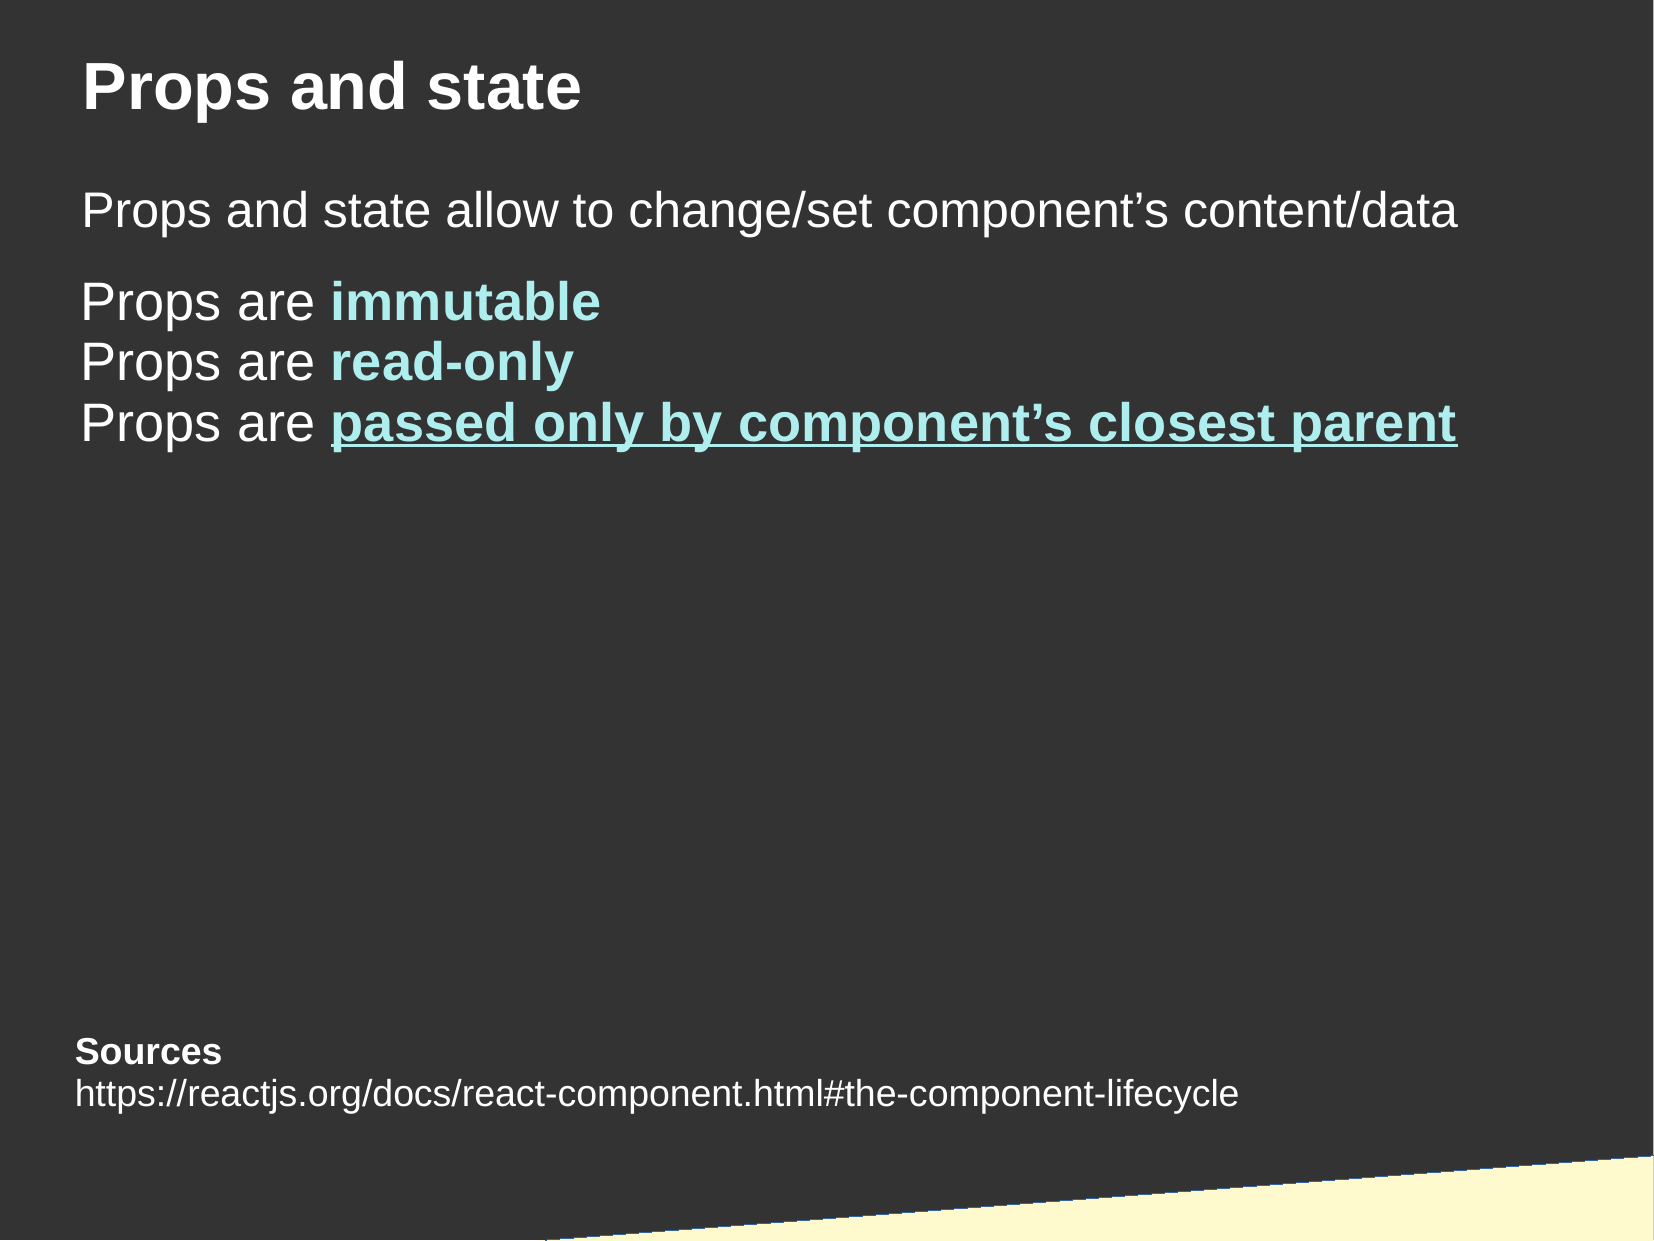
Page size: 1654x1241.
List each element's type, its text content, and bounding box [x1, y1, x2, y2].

title Props and state allow to change/set component’s content/data [81, 182, 1546, 271]
text_box Sources https://reactjs.org/docs/react-component.html#the-component-lifecycle [60, 1023, 1546, 1241]
text_box [533, 1155, 1654, 1241]
title Props are immutable Props are read-only Props are passed only by component’s closest parent [80, 271, 1653, 738]
title Props and state [82, 49, 1571, 257]
